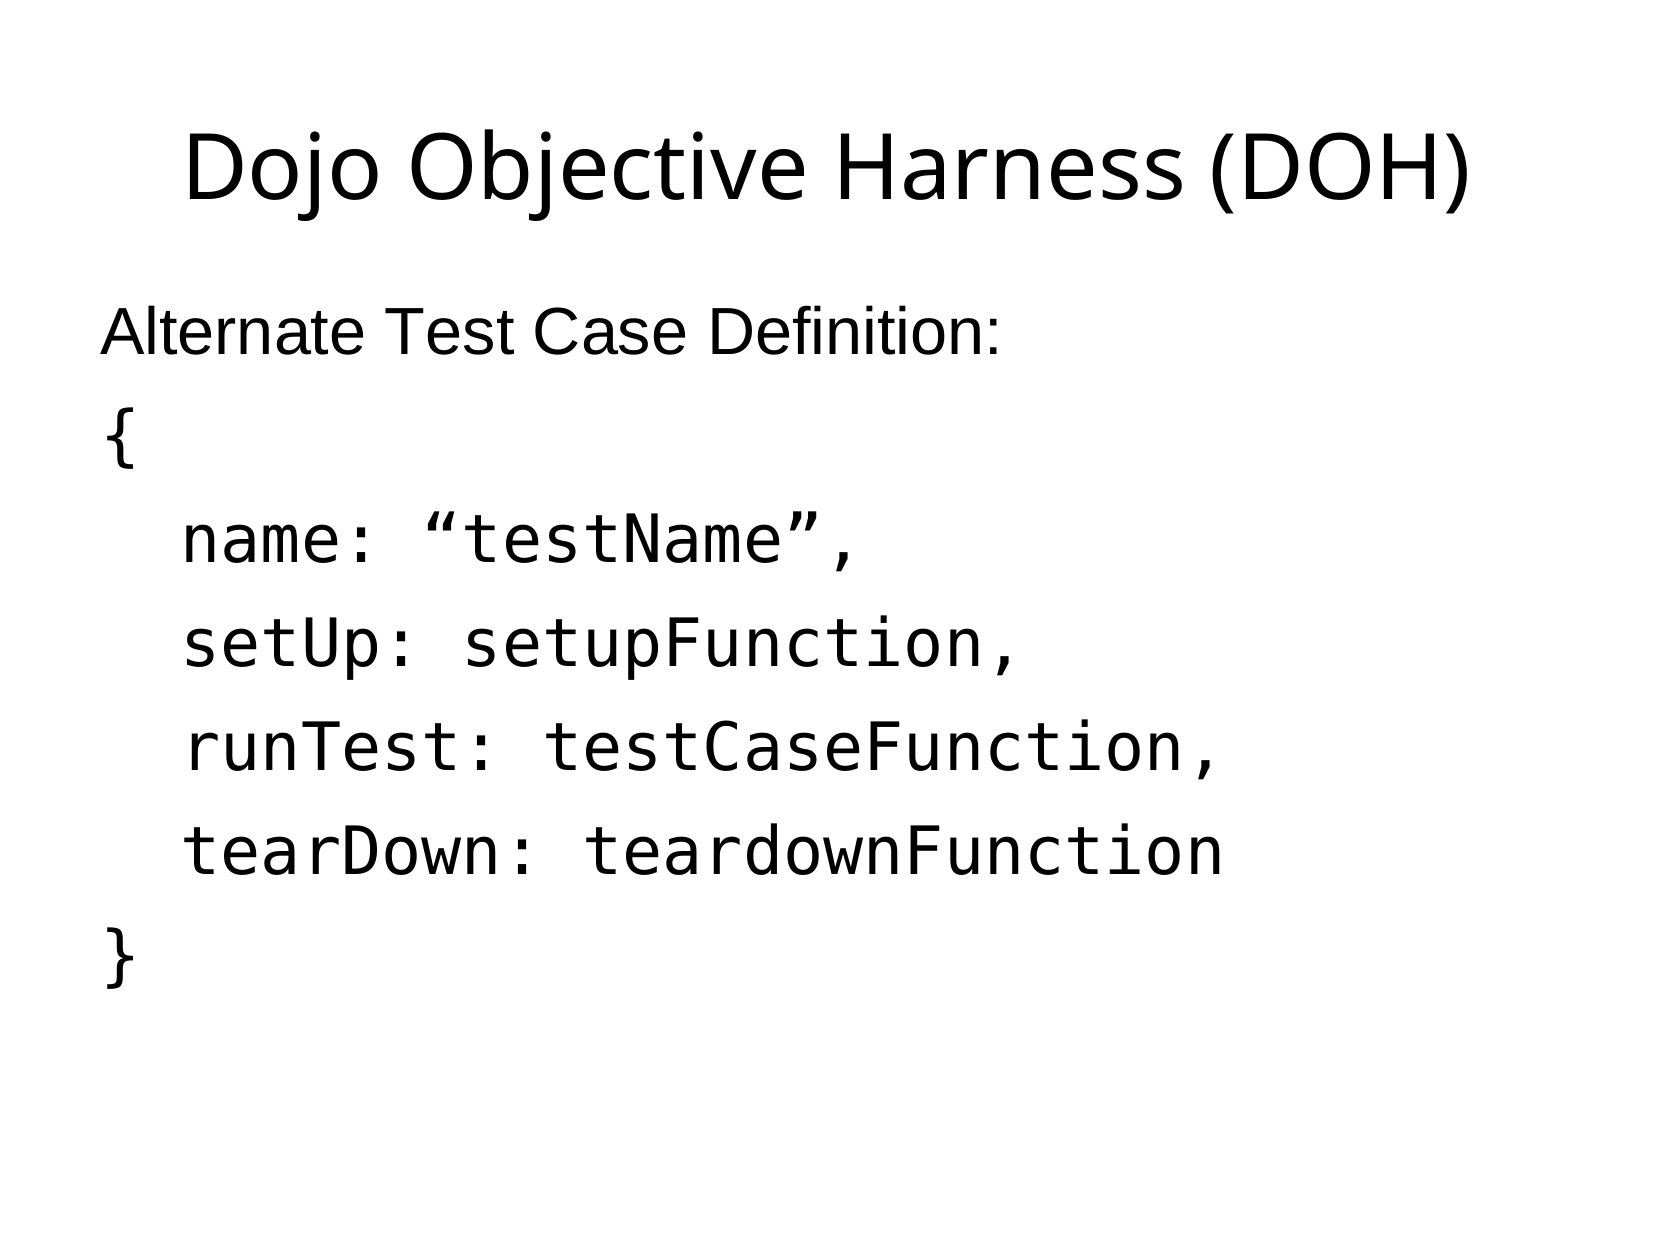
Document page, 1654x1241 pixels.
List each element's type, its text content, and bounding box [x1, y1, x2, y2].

list Alternate Test Case Definition: { name: “testName”, setUp: setupFunction, runTest: testCaseFunction, tearDown: teardownFunction } [82, 290, 1571, 1109]
title Dojo Objective Harness (DOH) [59, 56, 1595, 249]
